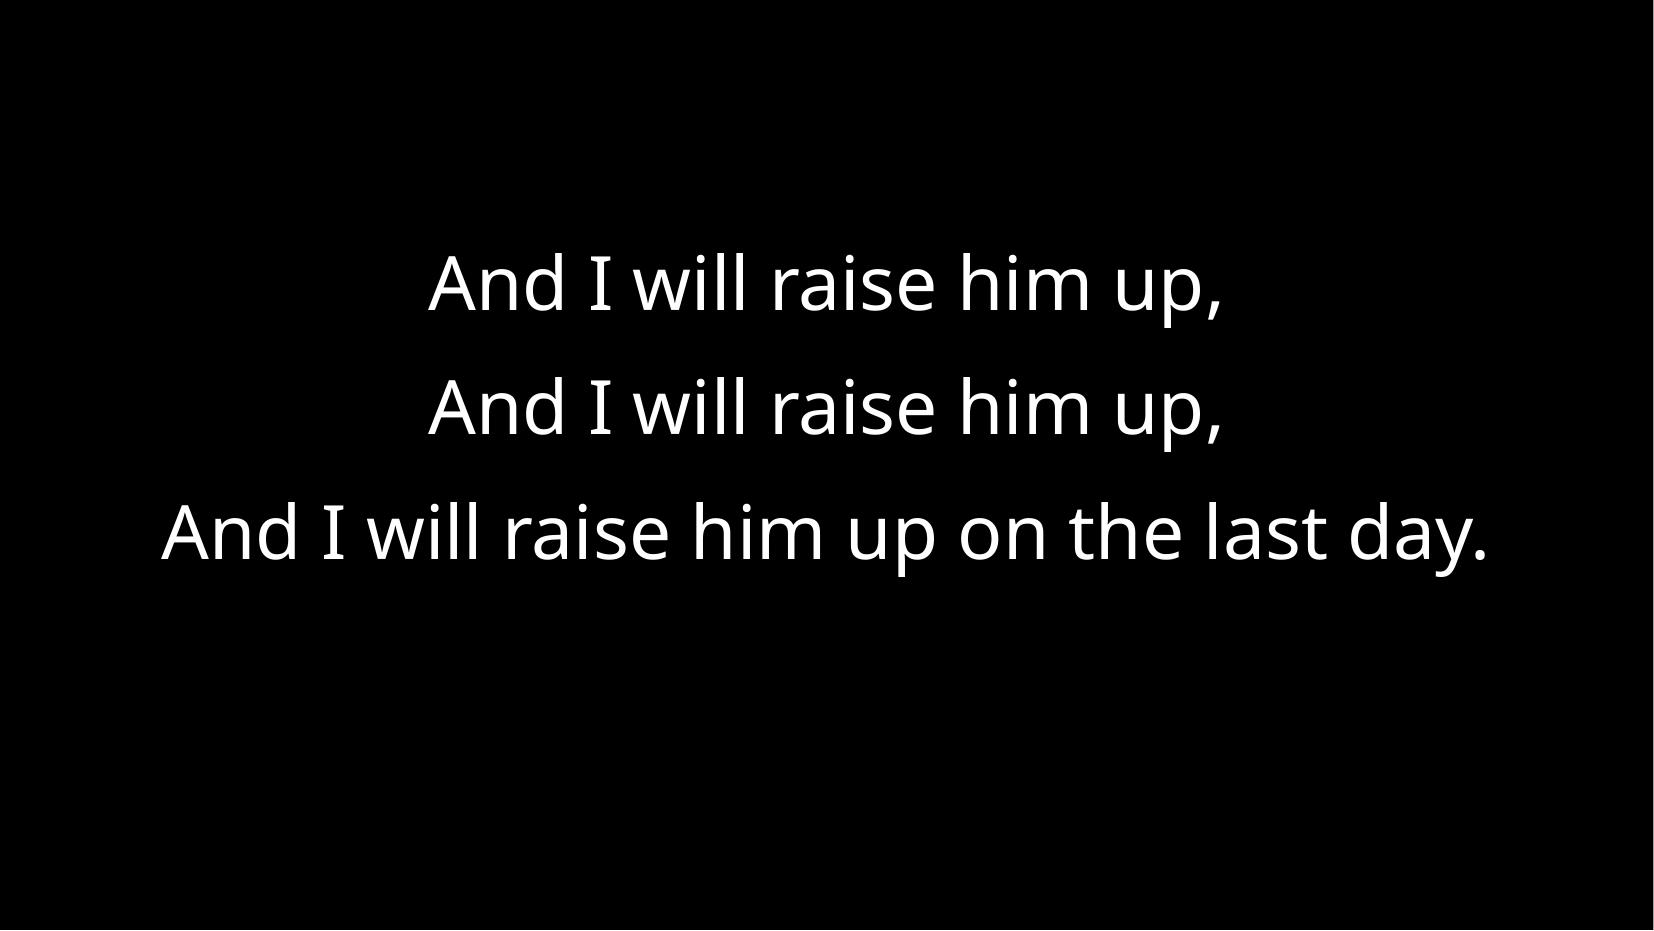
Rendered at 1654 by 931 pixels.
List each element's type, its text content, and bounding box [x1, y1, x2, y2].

list And I will raise him up, And I will raise him up, And I will raise him up on the last day. [0, 230, 1654, 922]
